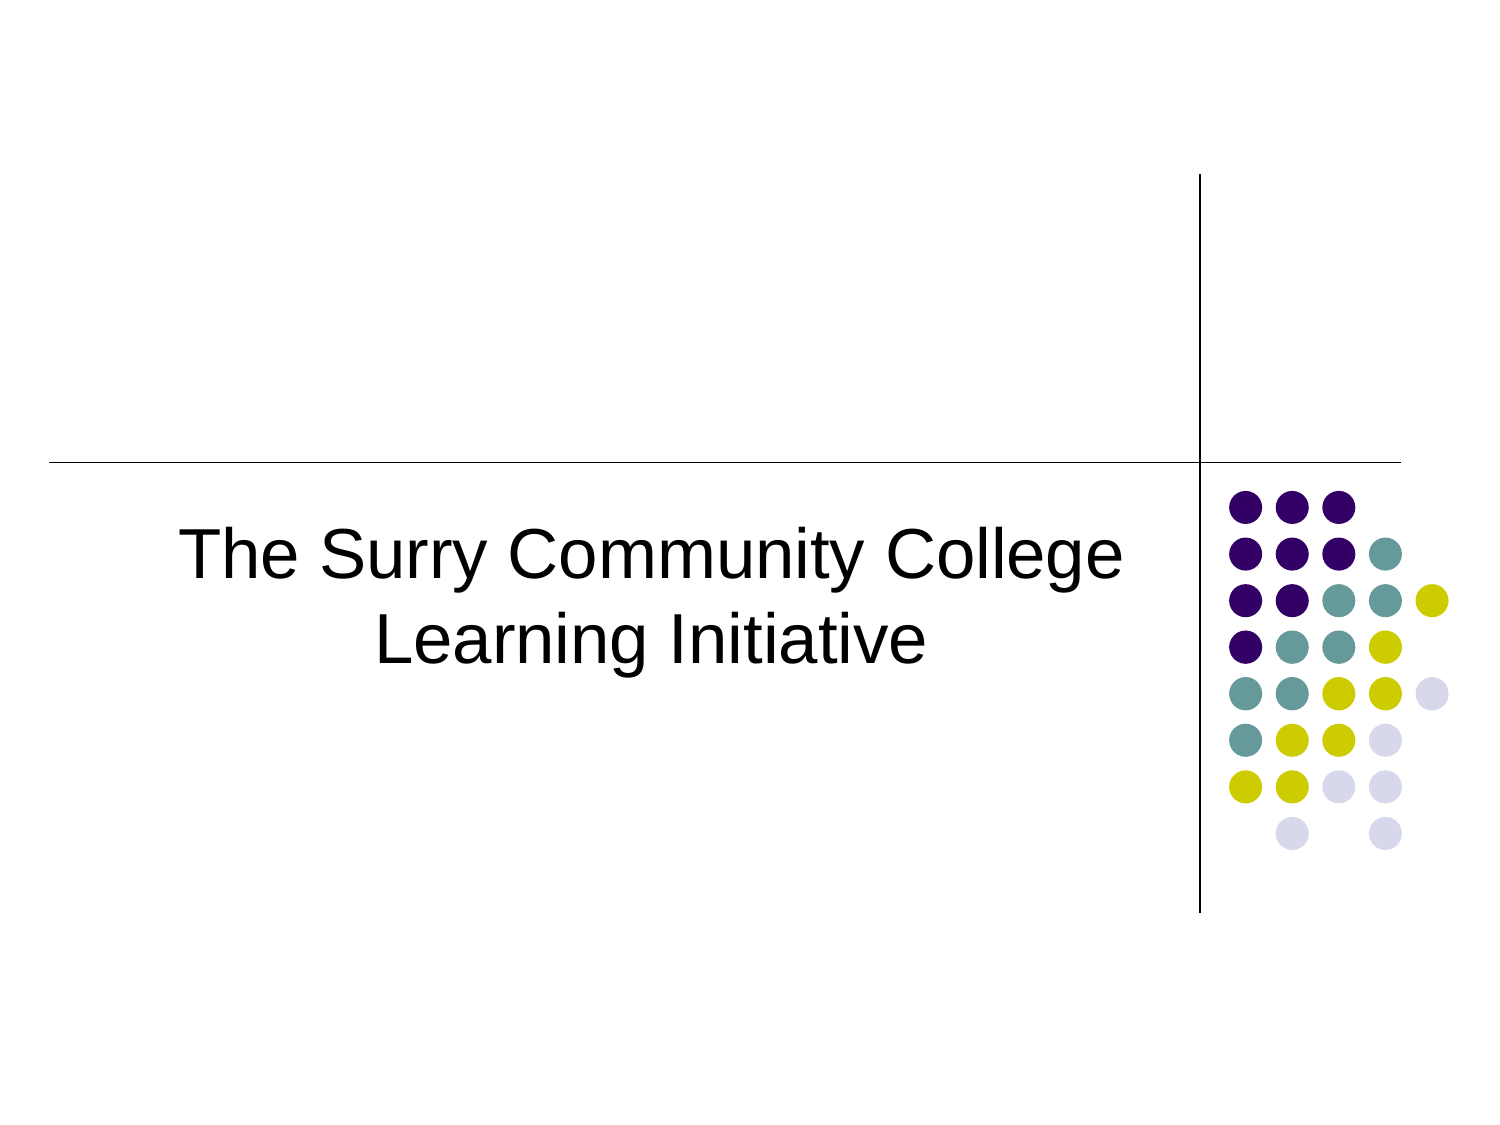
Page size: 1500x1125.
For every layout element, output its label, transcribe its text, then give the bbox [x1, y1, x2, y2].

subtitle The Surry Community College Learning Initiative [139, 500, 1165, 888]
